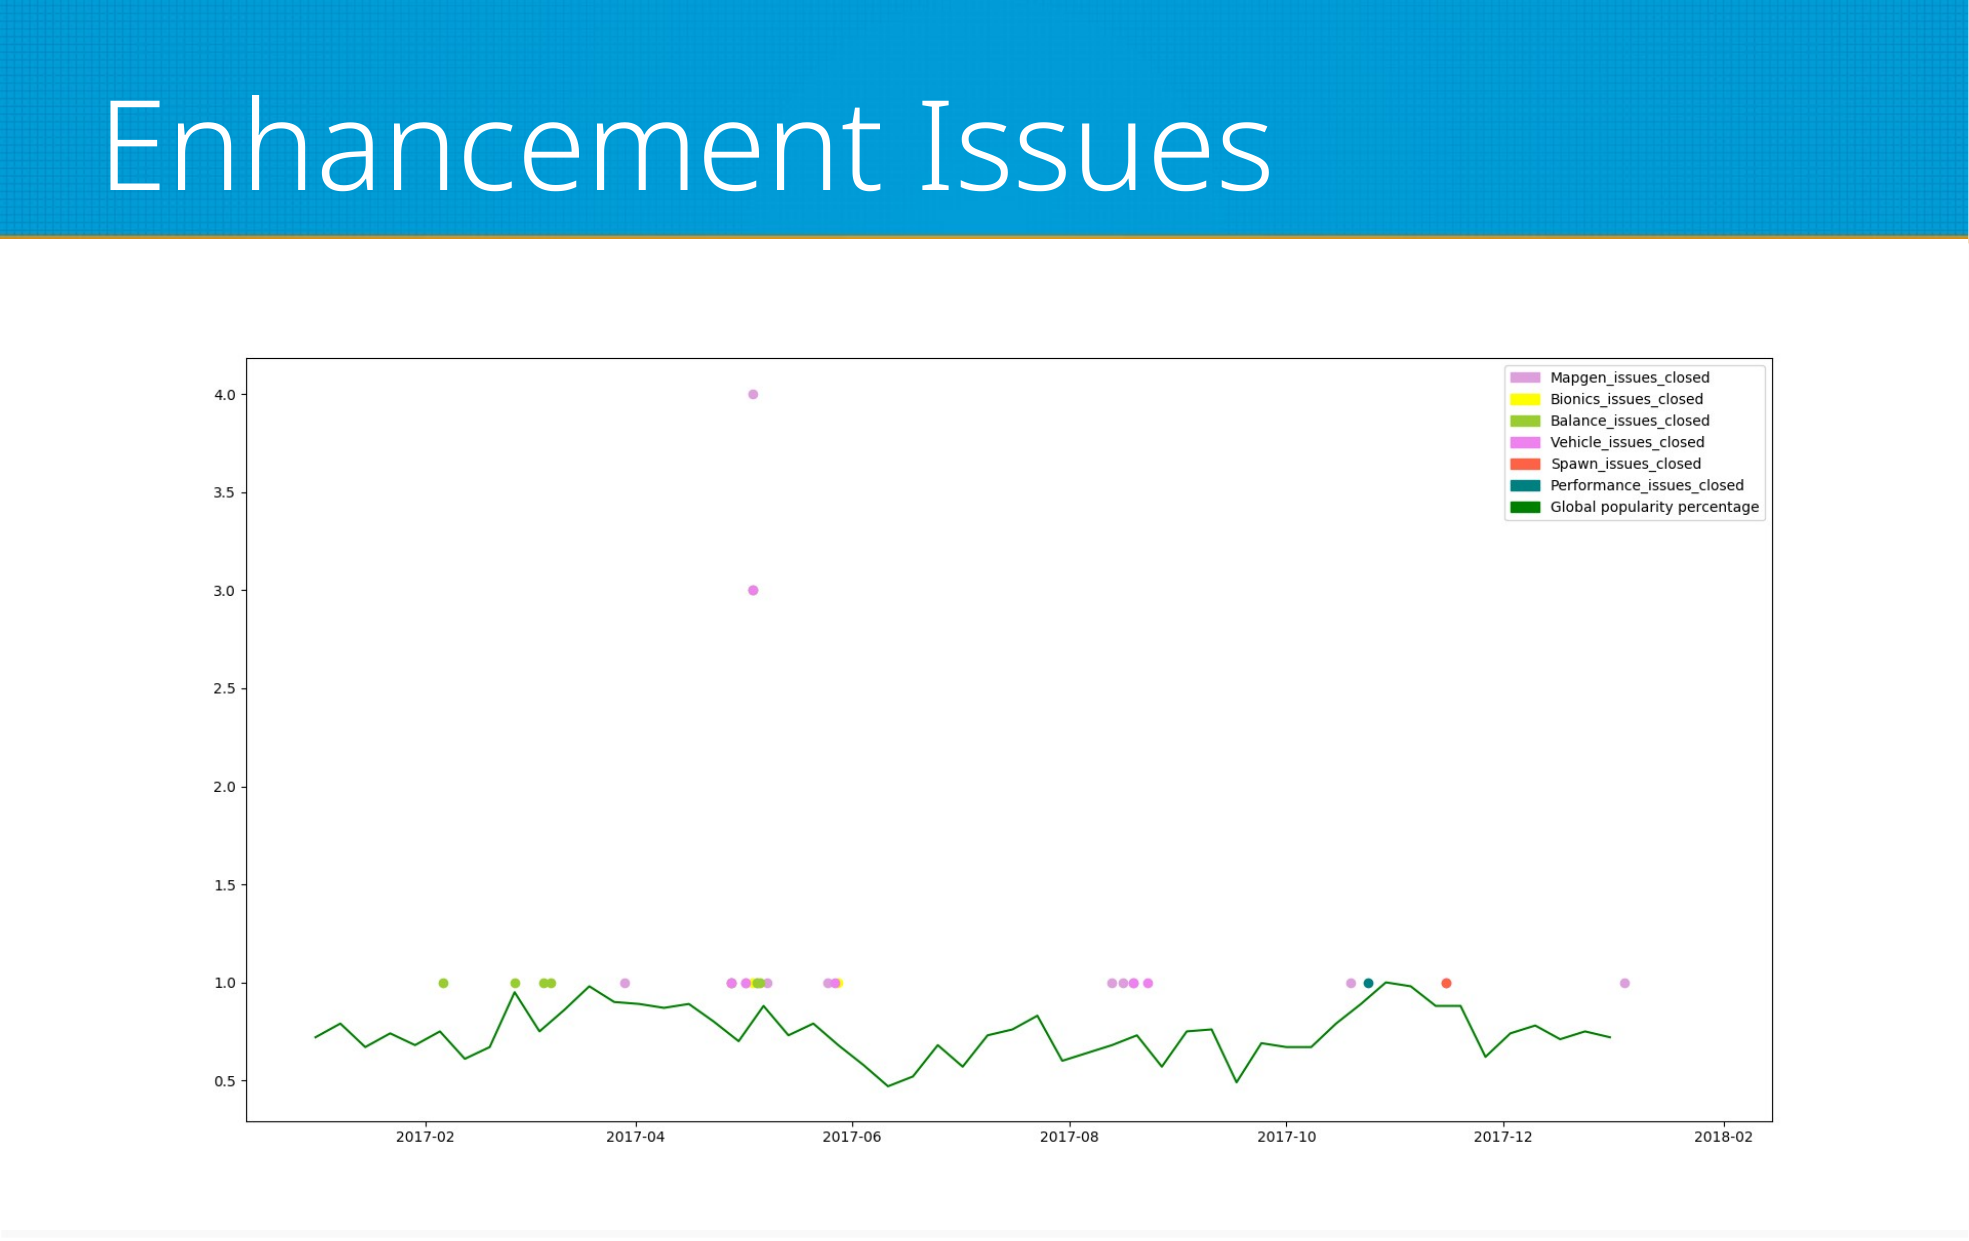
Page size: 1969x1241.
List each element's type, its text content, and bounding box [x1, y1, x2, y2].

title Enhancement Issues [98, 19, 1870, 227]
picture [0, 233, 1969, 1241]
